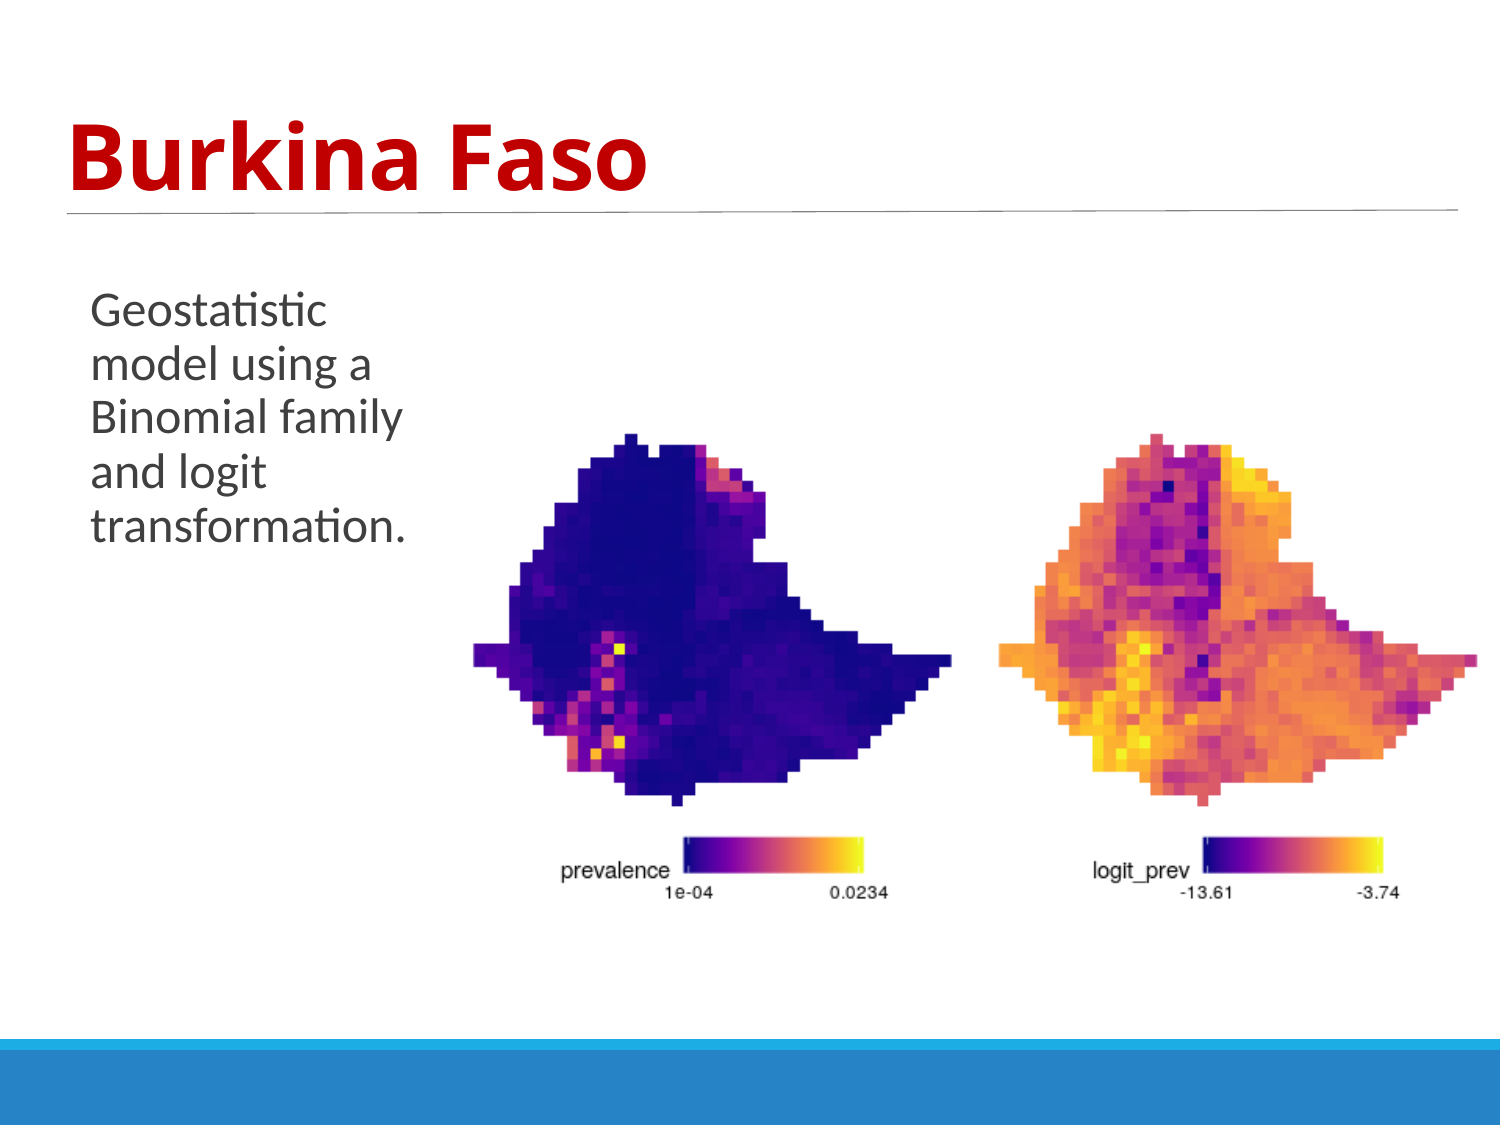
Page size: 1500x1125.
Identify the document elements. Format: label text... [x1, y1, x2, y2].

title Burkina Faso [65, 59, 1473, 258]
picture [450, 284, 1500, 1036]
list Geostatistic model using a Binomial family and logit transformation. [75, 275, 466, 961]
